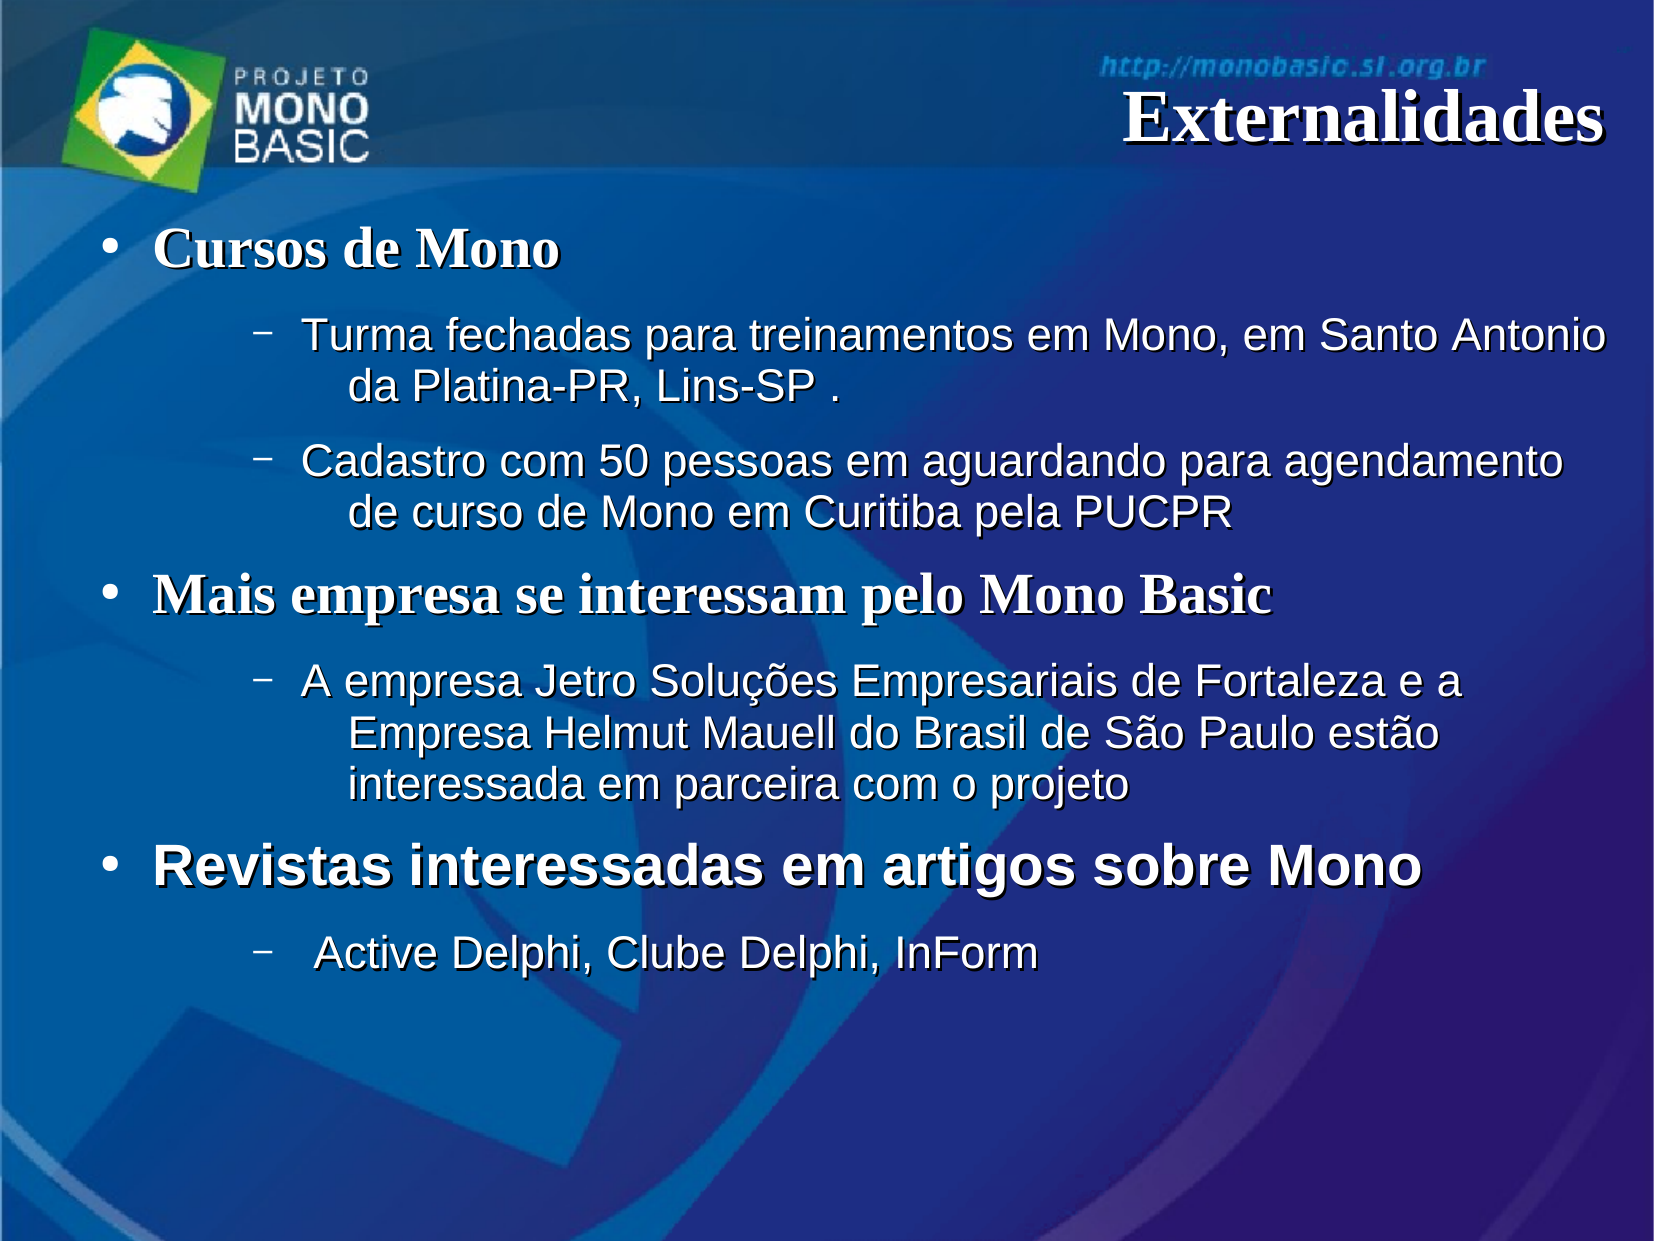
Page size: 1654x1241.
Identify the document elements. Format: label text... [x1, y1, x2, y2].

picture [0, 0, 1654, 1241]
list Cursos de Mono Turma fechadas para treinamentos em Mono, em Santo Antonio da Platina-PR, Lins-SP . Cadastro com 50 pessoas em aguardando para agendamento de curso de Mono em Curitiba pela PUCPR Mais empresa se interessam pelo Mono Basic A empresa Jetro Soluções Empresariais de Fortaleza e a Empresa Helmut Mauell do Brasil de São Paulo estão interessada em parceira com o projeto Revistas interessadas em artigos sobre Mono Active Delphi, Clube Delphi, InForm [64, 214, 1627, 1001]
title Externalidades [222, 43, 1606, 191]
